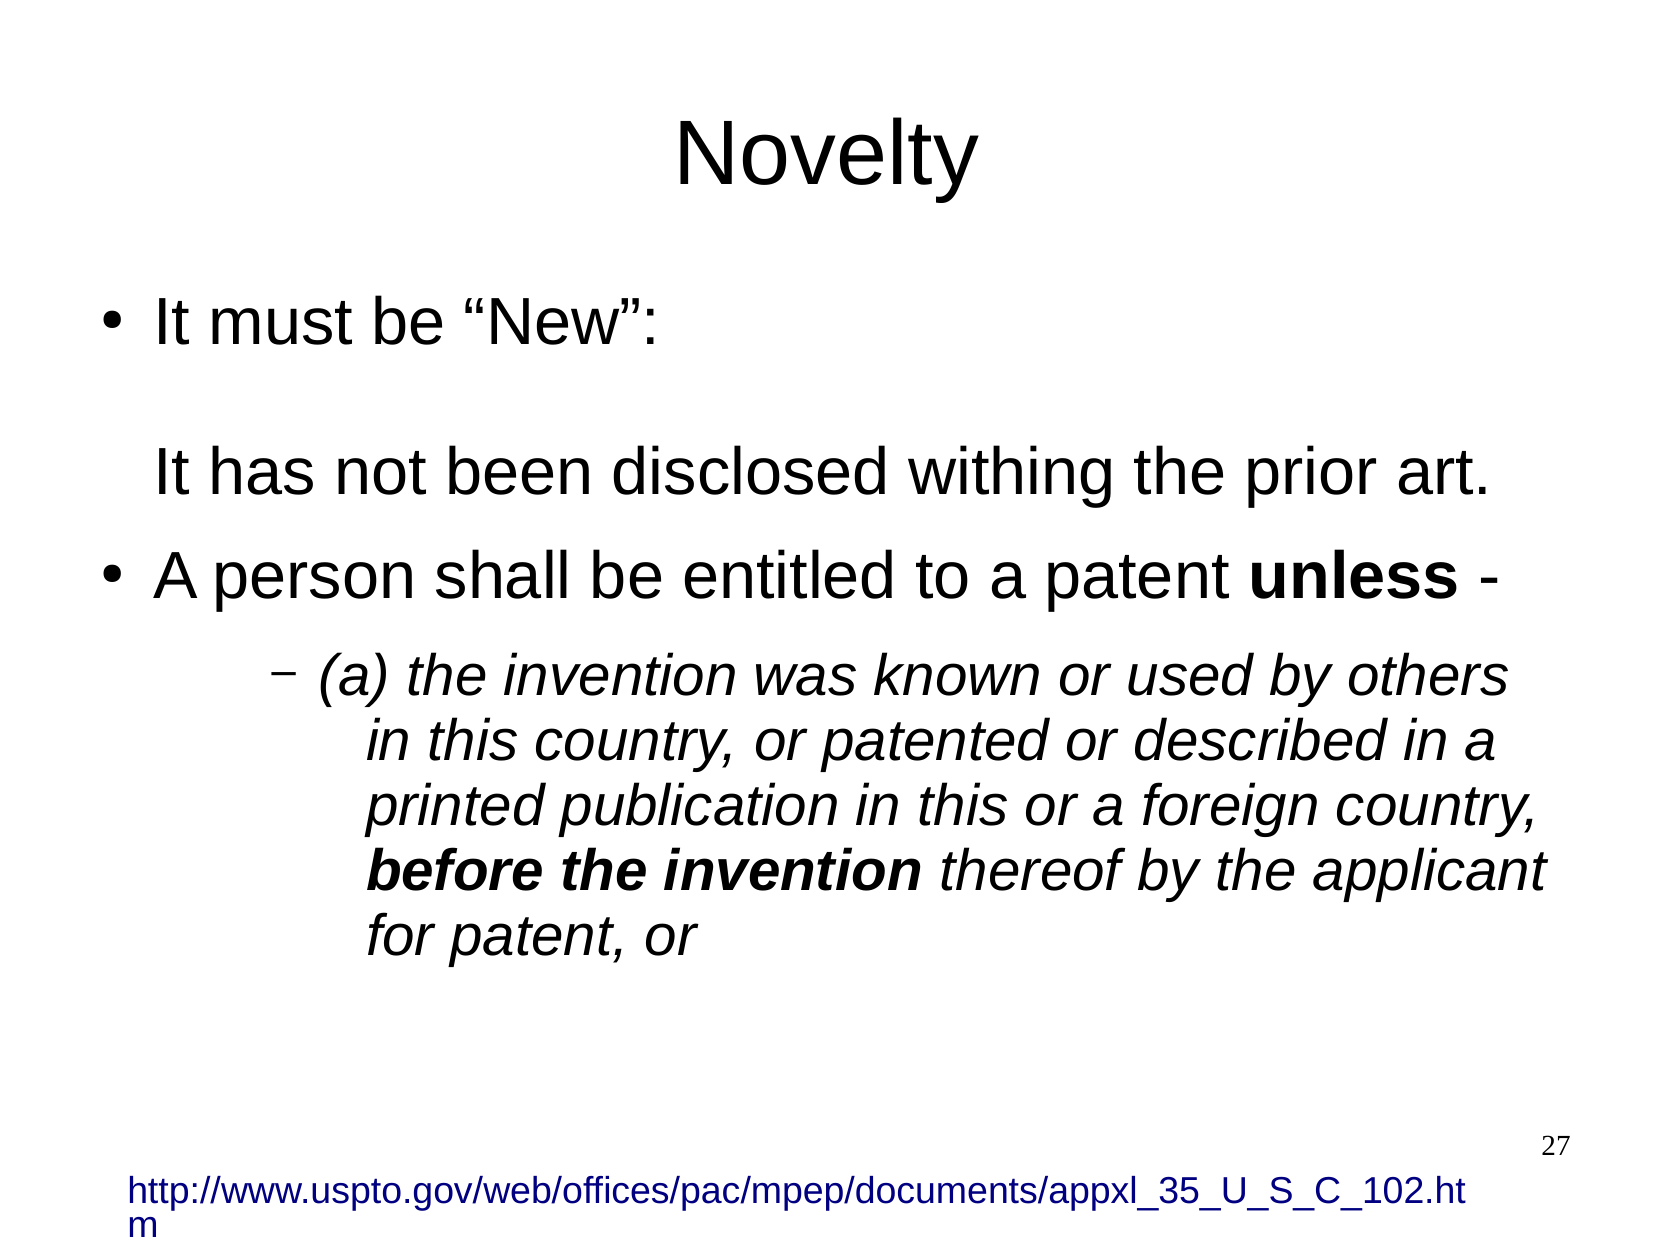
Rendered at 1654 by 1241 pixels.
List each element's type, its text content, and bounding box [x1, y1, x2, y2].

title Novelty [82, 56, 1571, 250]
list It must be “New”: It has not been disclosed withing the prior art. A person shall be entitled to a patent unless - (a) the invention was known or used by others in this country, or patented or described in a printed publication in this or a foreign country, before the invention thereof by the applicant for patent, or [82, 284, 1571, 1089]
text_box http://www.uspto.gov/web/offices/pac/mpep/documents/appxl_35_U_S_C_102.htm [112, 1162, 1510, 1241]
